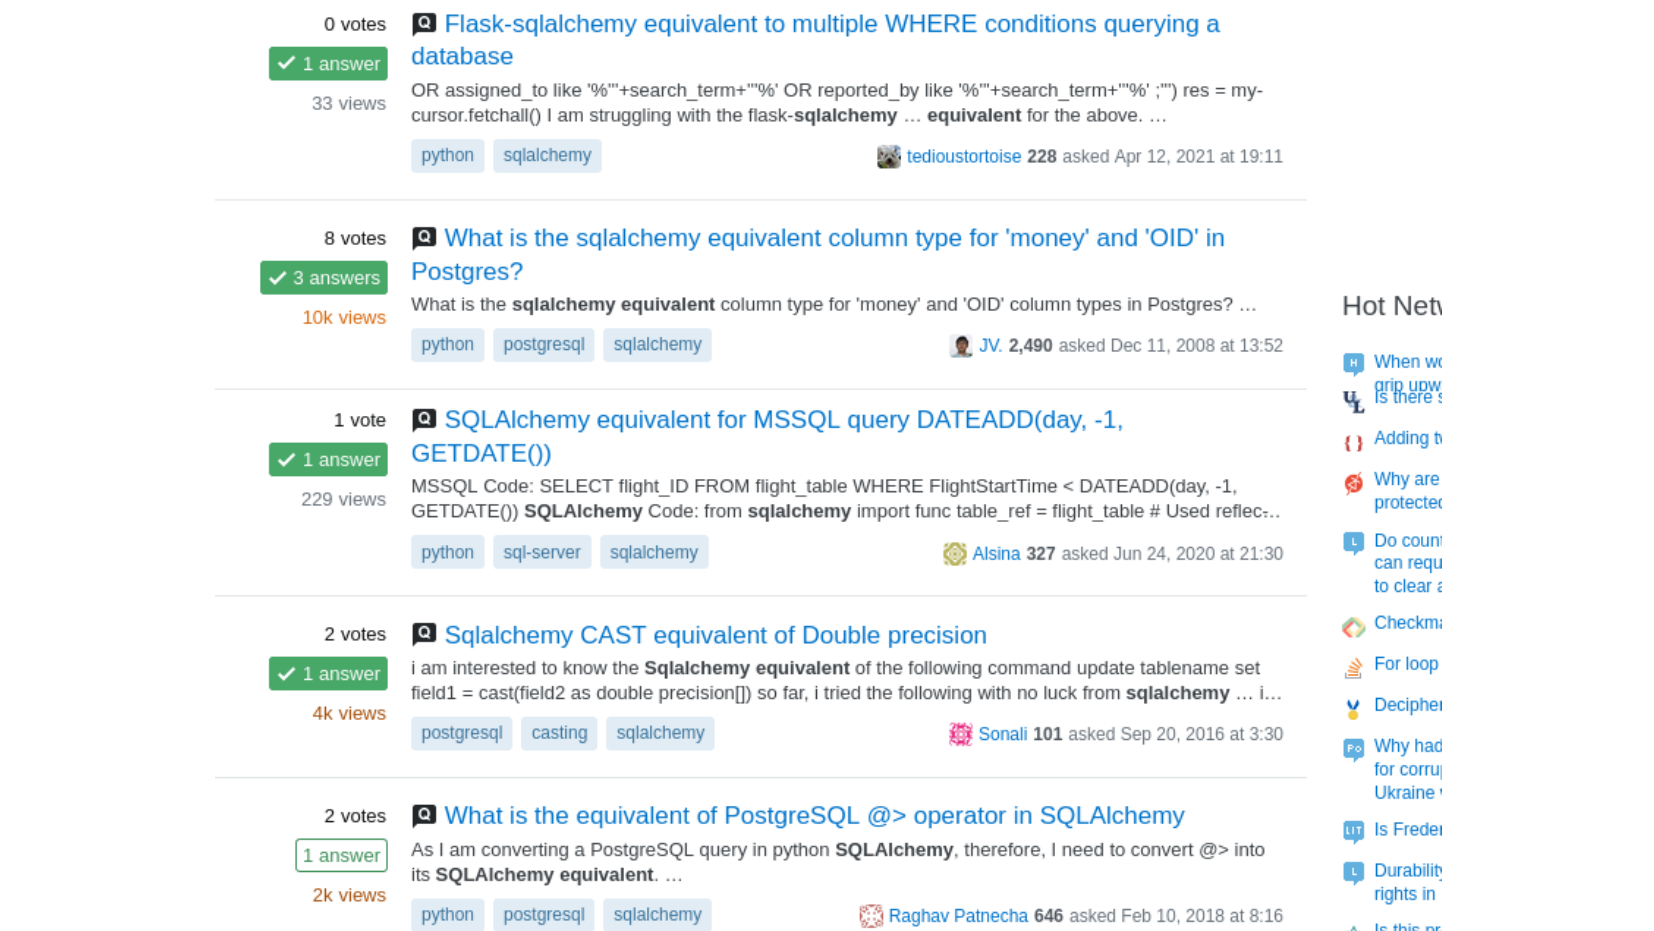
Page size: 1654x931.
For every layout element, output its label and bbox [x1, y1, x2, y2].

picture [215, 3, 1442, 931]
